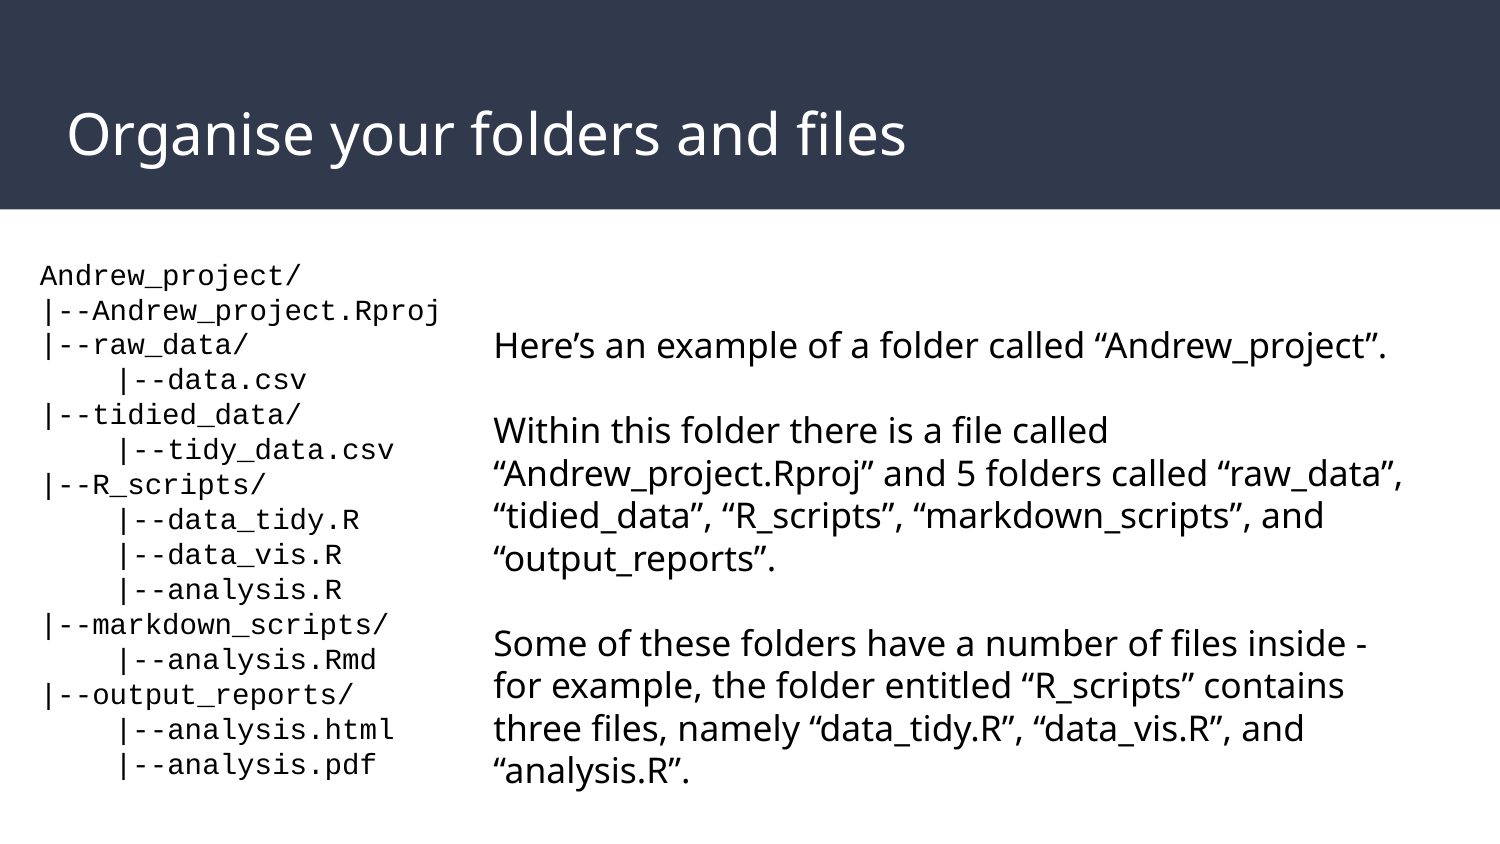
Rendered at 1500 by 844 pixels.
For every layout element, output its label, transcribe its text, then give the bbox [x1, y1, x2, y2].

title Organise your folders and files [51, 82, 1449, 185]
text_box Here’s an example of a folder called “Andrew_project”. Within this folder there is a file called “Andrew_project.Rproj” and 5 folders called “raw_data”, “tidied_data”, “R_scripts”, “markdown_scripts”, and “output_reports”. Some of these folders have a number of files inside - for example, the folder entitled “R_scripts” contains three files, namely “data_tidy.R”, “data_vis.R”, and “analysis.R”. [478, 308, 1421, 759]
text_box Andrew_project/ |--Andrew_project.Rproj |--raw_data/ |--data.csv |--tidied_data/ |--tidy_data.csv |--R_scripts/ |--data_tidy.R |--data_vis.R |--analysis.R |--markdown_scripts/ |--analysis.Rmd |--output_reports/ |--analysis.html |--analysis.pdf [24, 240, 479, 801]
